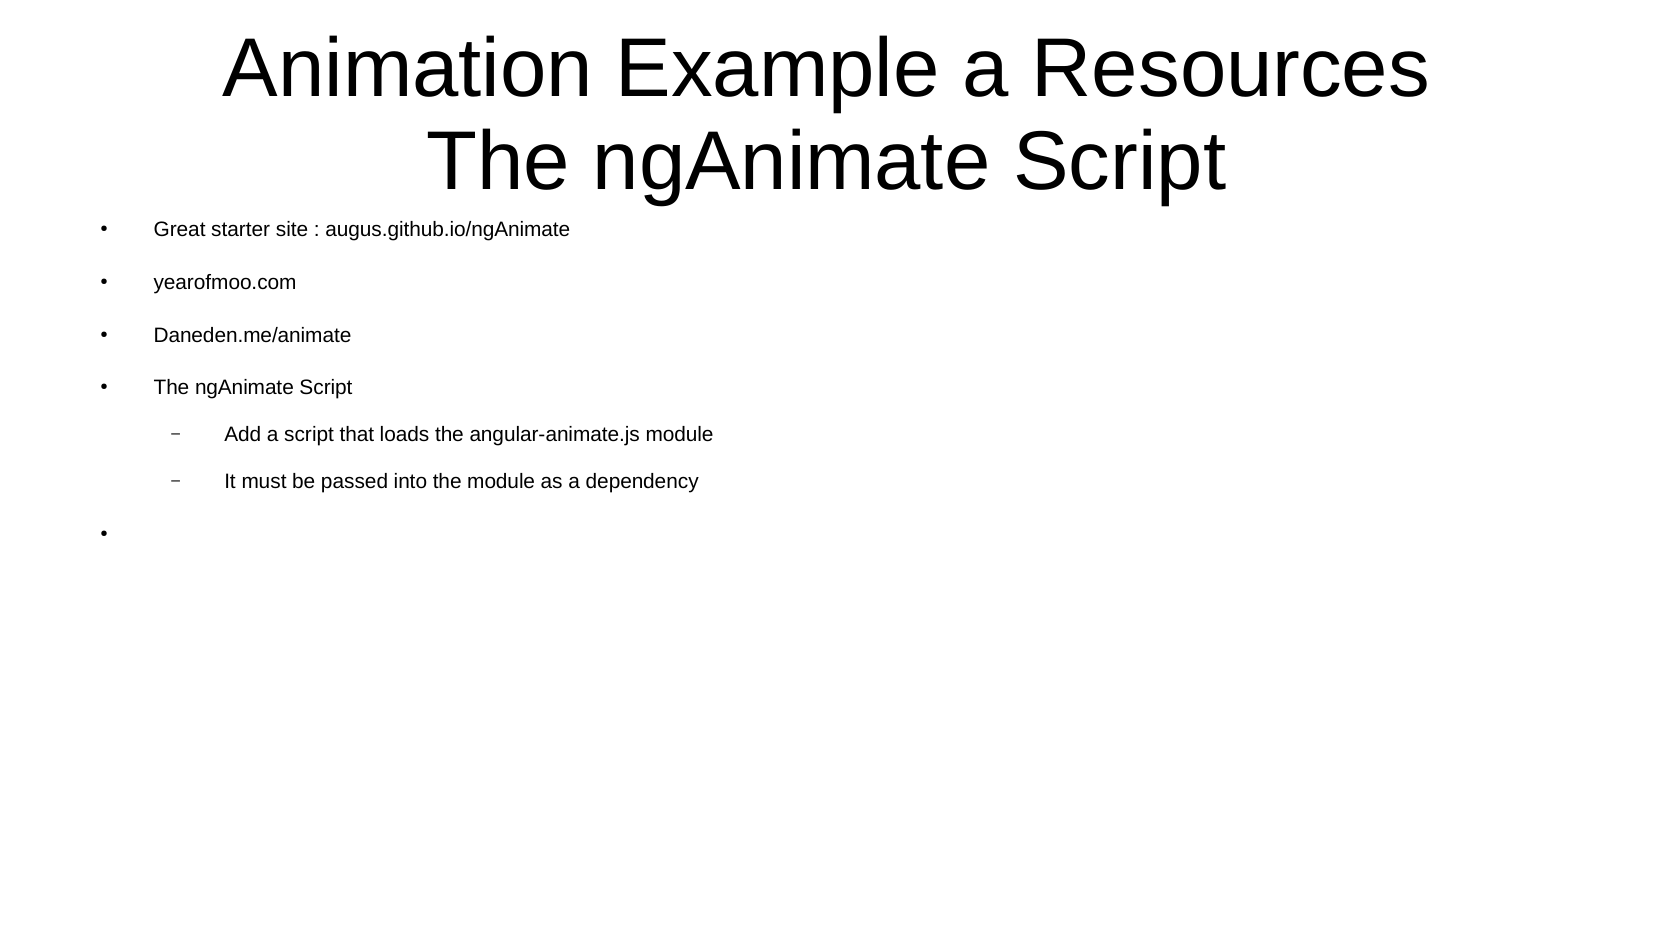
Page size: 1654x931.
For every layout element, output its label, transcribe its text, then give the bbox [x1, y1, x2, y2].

title Animation Example a Resources The ngAnimate Script [82, 21, 1571, 208]
list Great starter site : augus.github.io/ngAnimate yearofmoo.com Daneden.me/animate The ngAnimate Script Add a script that loads the angular-animate.js module It must be passed into the module as a dependency [82, 217, 1576, 916]
